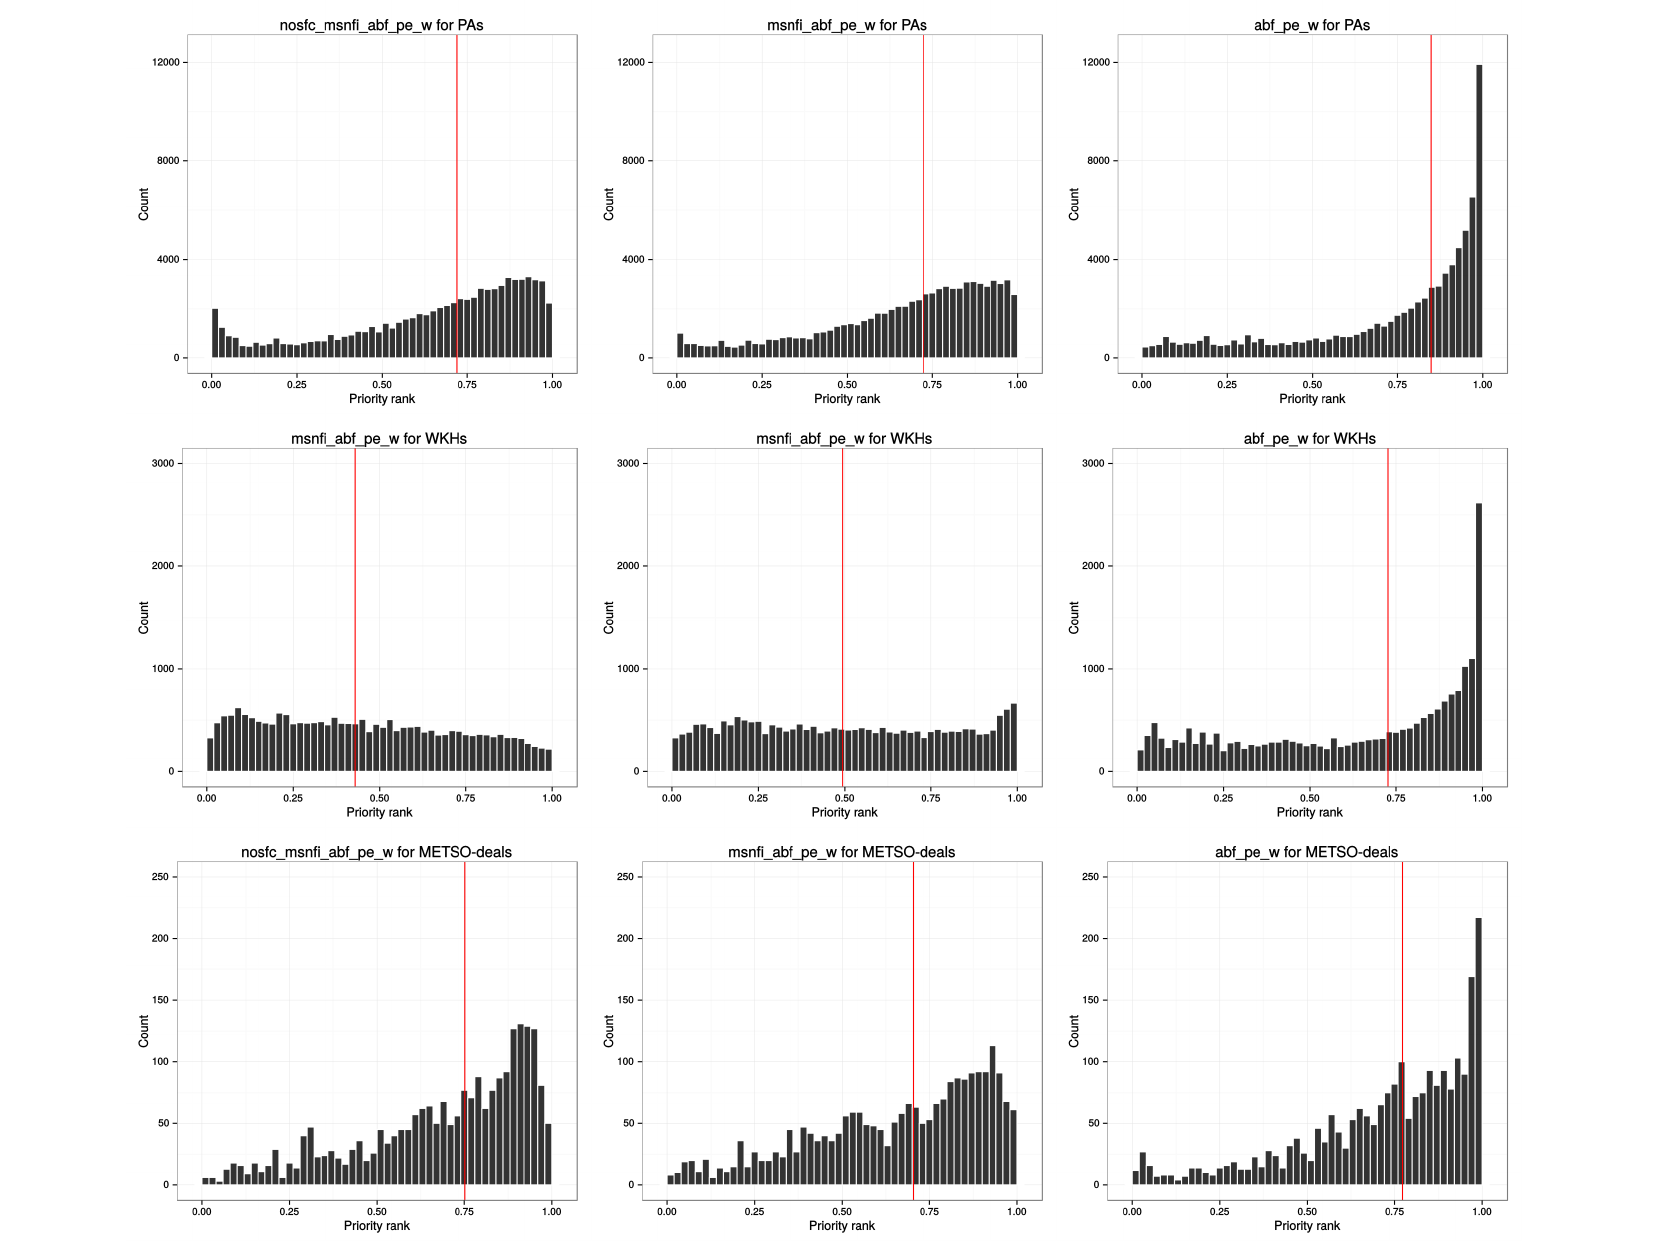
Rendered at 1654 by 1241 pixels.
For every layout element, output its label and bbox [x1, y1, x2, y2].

picture [126, 0, 1522, 1241]
